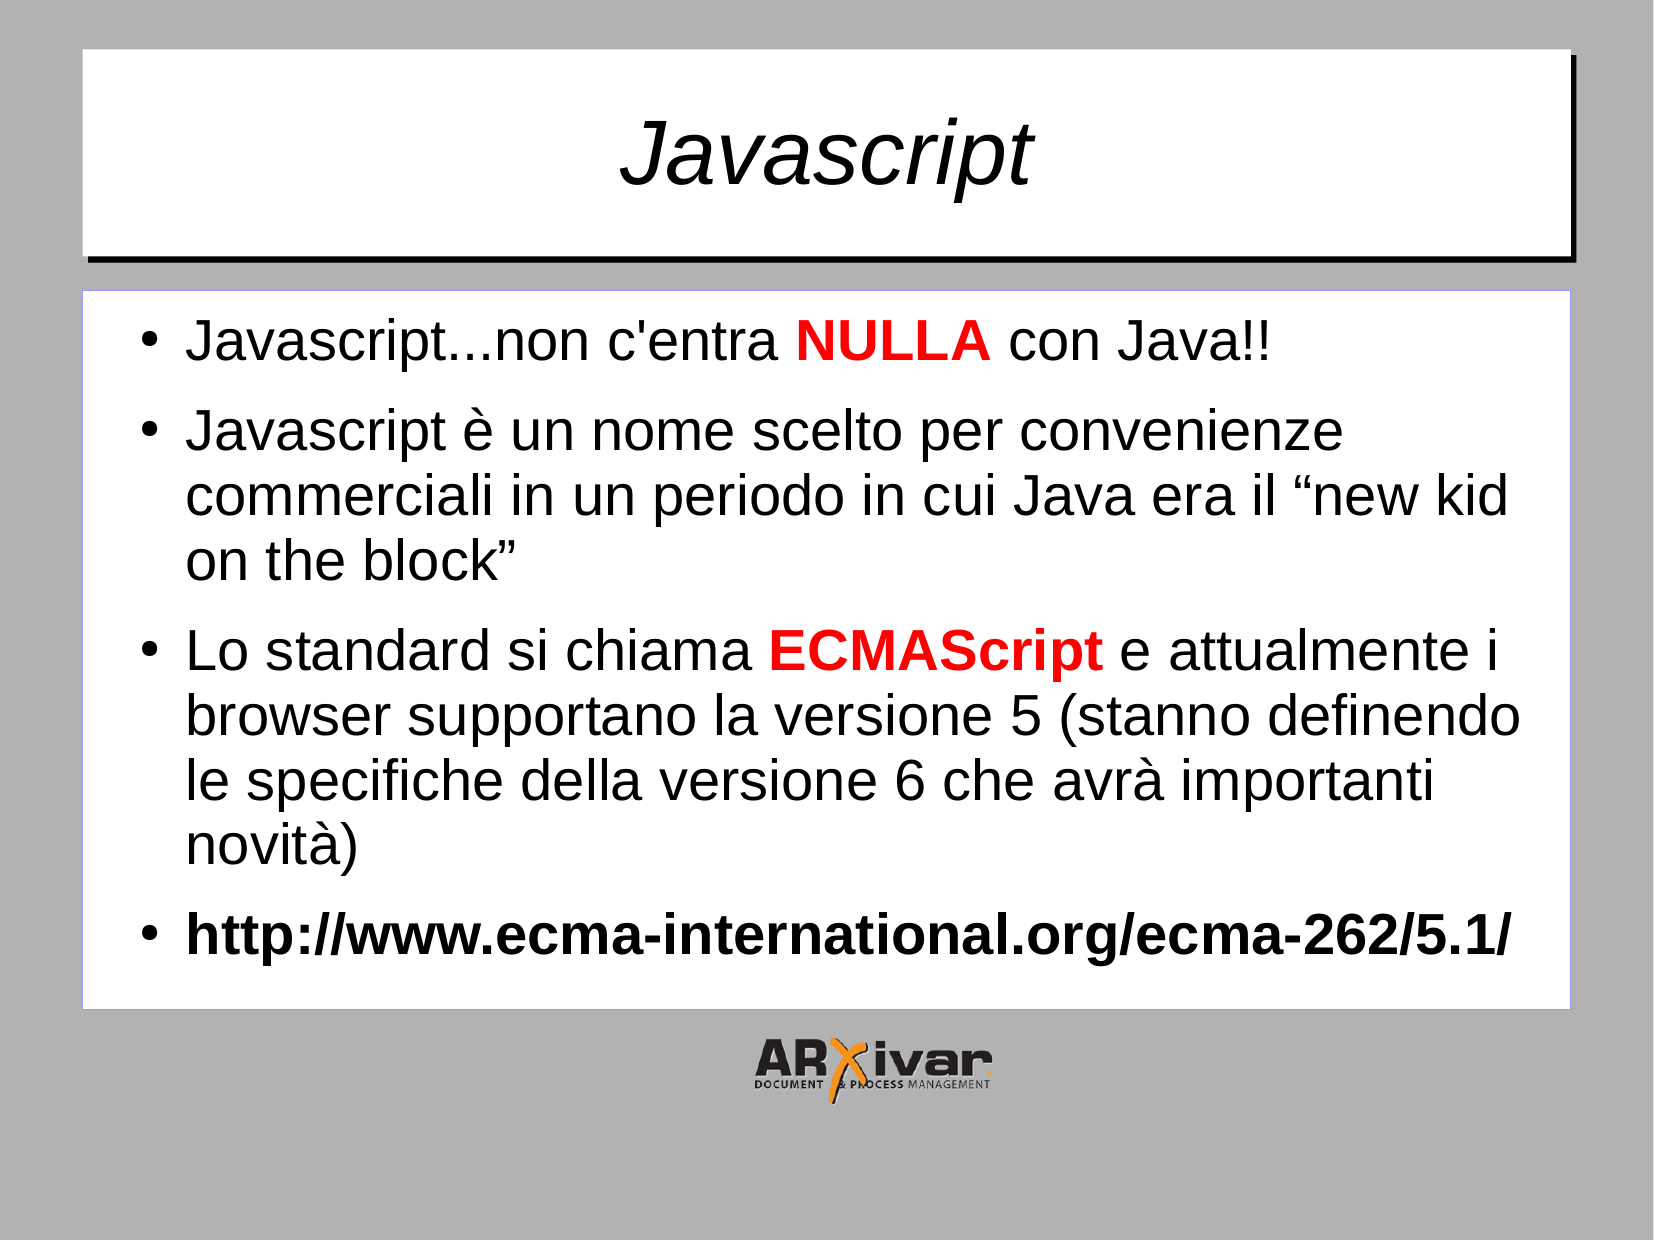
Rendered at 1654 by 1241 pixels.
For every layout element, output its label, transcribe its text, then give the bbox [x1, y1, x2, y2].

list Javascript...non c'entra NULLA con Java!! Javascript è un nome scelto per convenienze commerciali in un periodo in cui Java era il “new kid on the block” Lo standard si chiama ECMAScript e attualmente i browser supportano la versione 5 (stanno definendo le specifiche della versione 6 che avrà importanti novità) http://www.ecma-international.org/ecma-262/5.1/ [82, 290, 1571, 1010]
picture [755, 1031, 993, 1111]
title Javascript [82, 49, 1571, 257]
